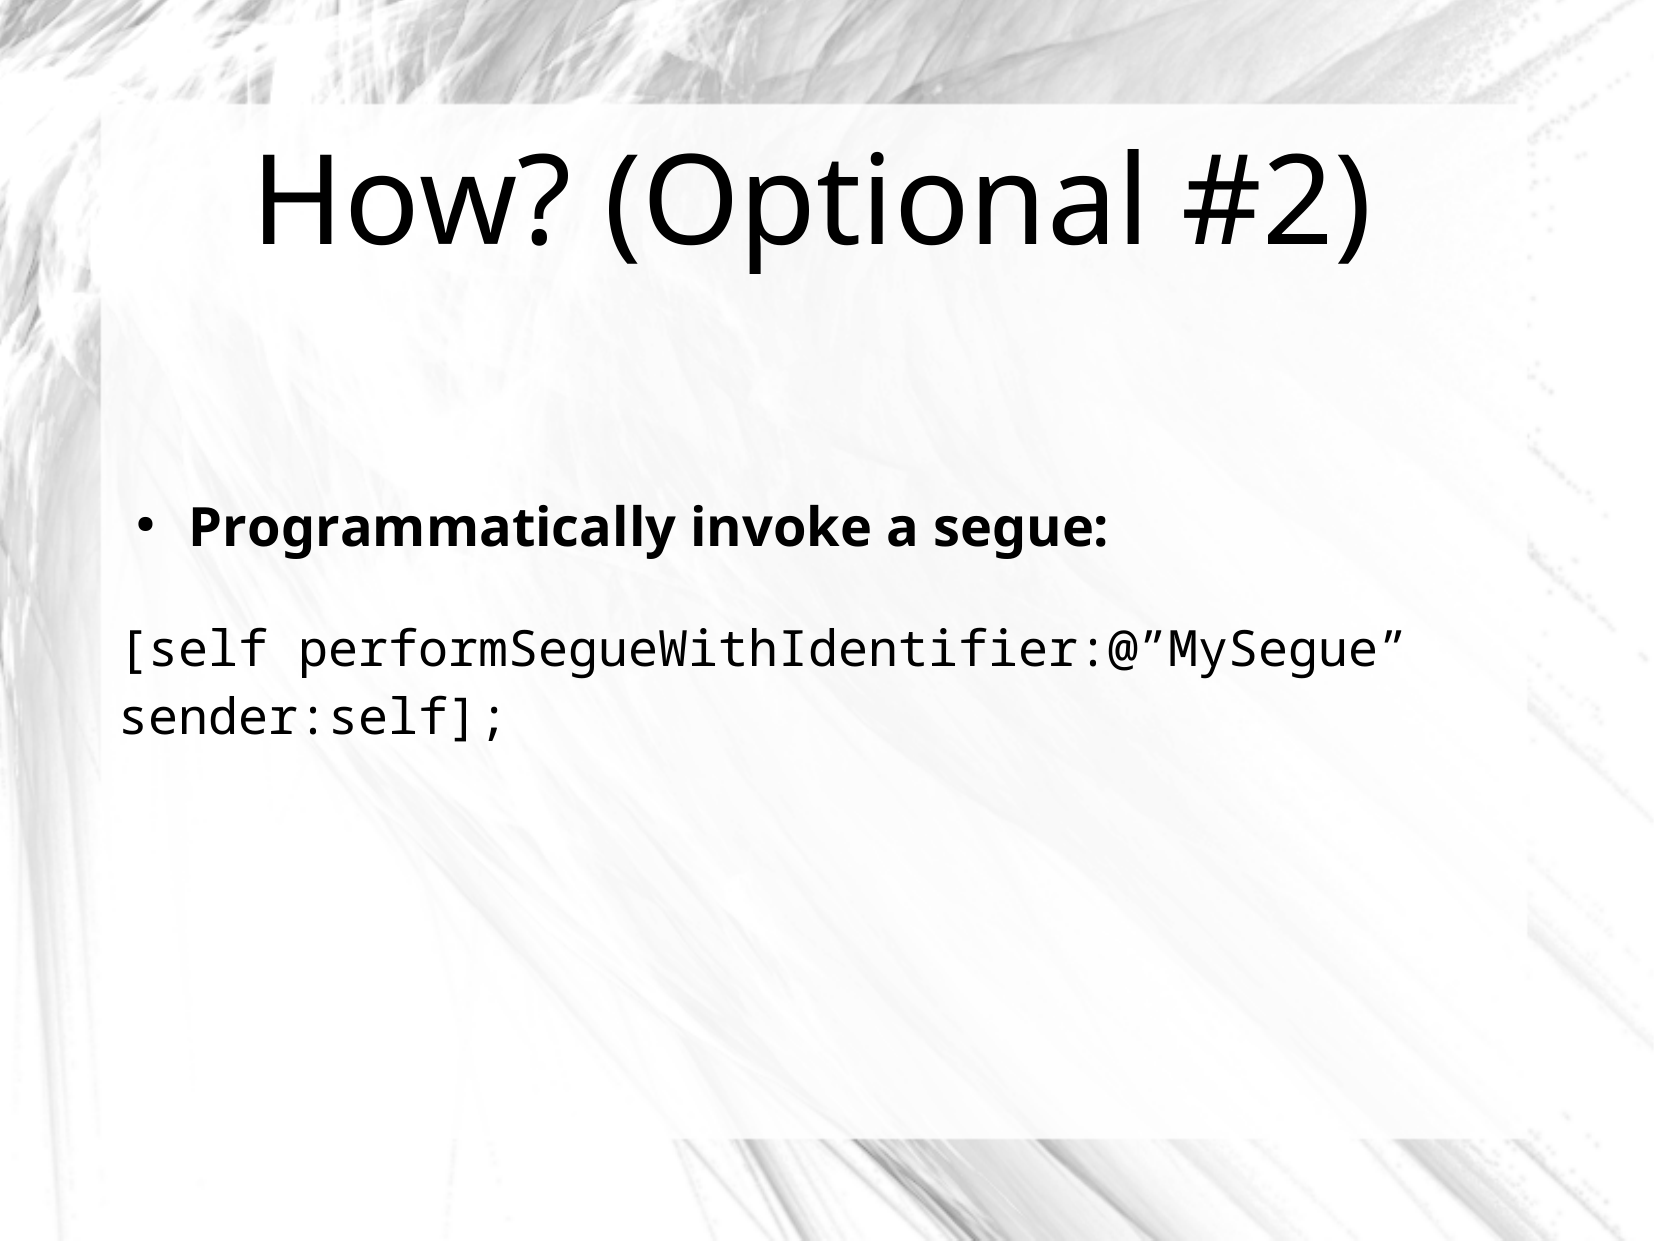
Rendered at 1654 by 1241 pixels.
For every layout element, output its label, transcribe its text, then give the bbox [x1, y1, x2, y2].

list Programmatically invoke a segue: [self performSegueWithIdentifier:@”MySegue” sender:self]; [118, 319, 1571, 1084]
picture [0, 0, 1654, 1241]
title How? (Optional #2) [118, 112, 1506, 281]
